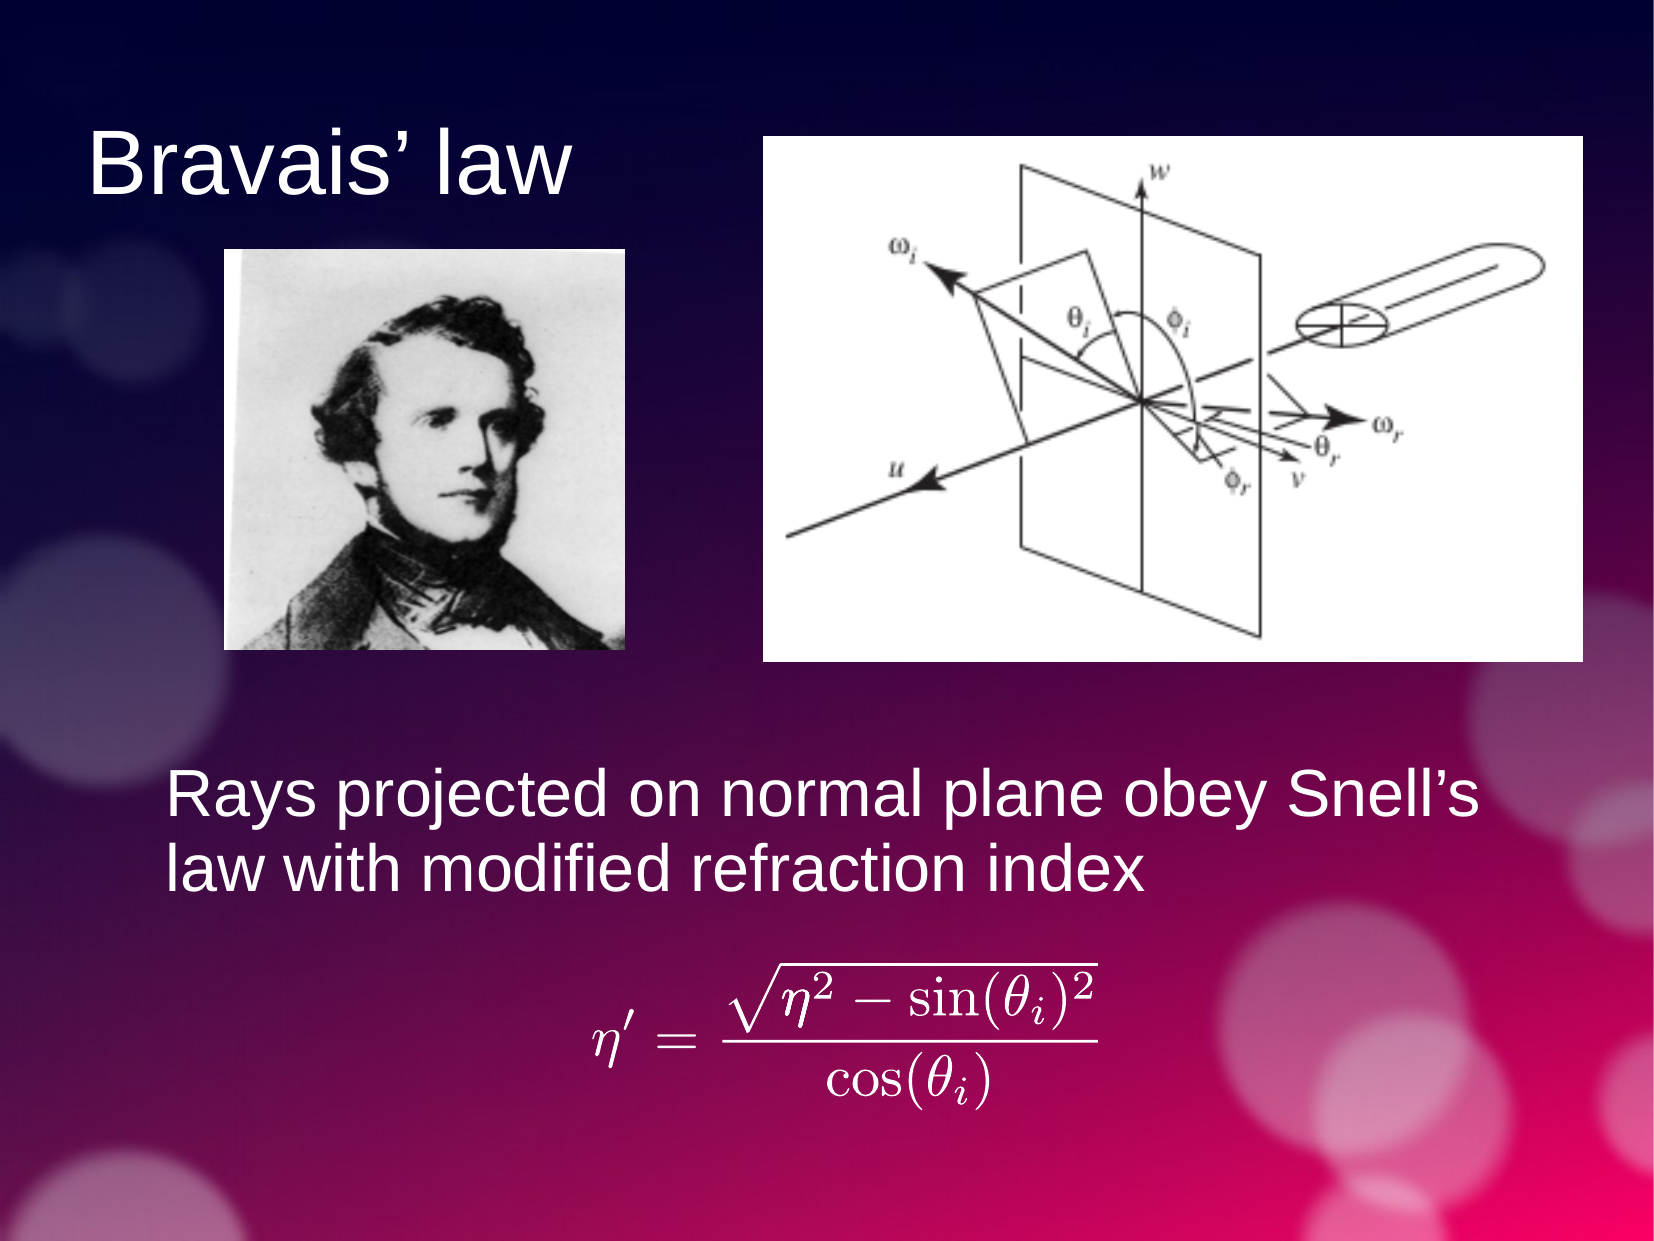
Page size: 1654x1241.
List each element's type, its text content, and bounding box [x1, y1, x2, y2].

title Bravais’ law [86, 59, 1576, 267]
text_box [590, 963, 1098, 1111]
list Rays projected on normal plane obey Snell’s law with modified refraction index [94, 755, 1583, 1199]
picture [0, 0, 1654, 1241]
